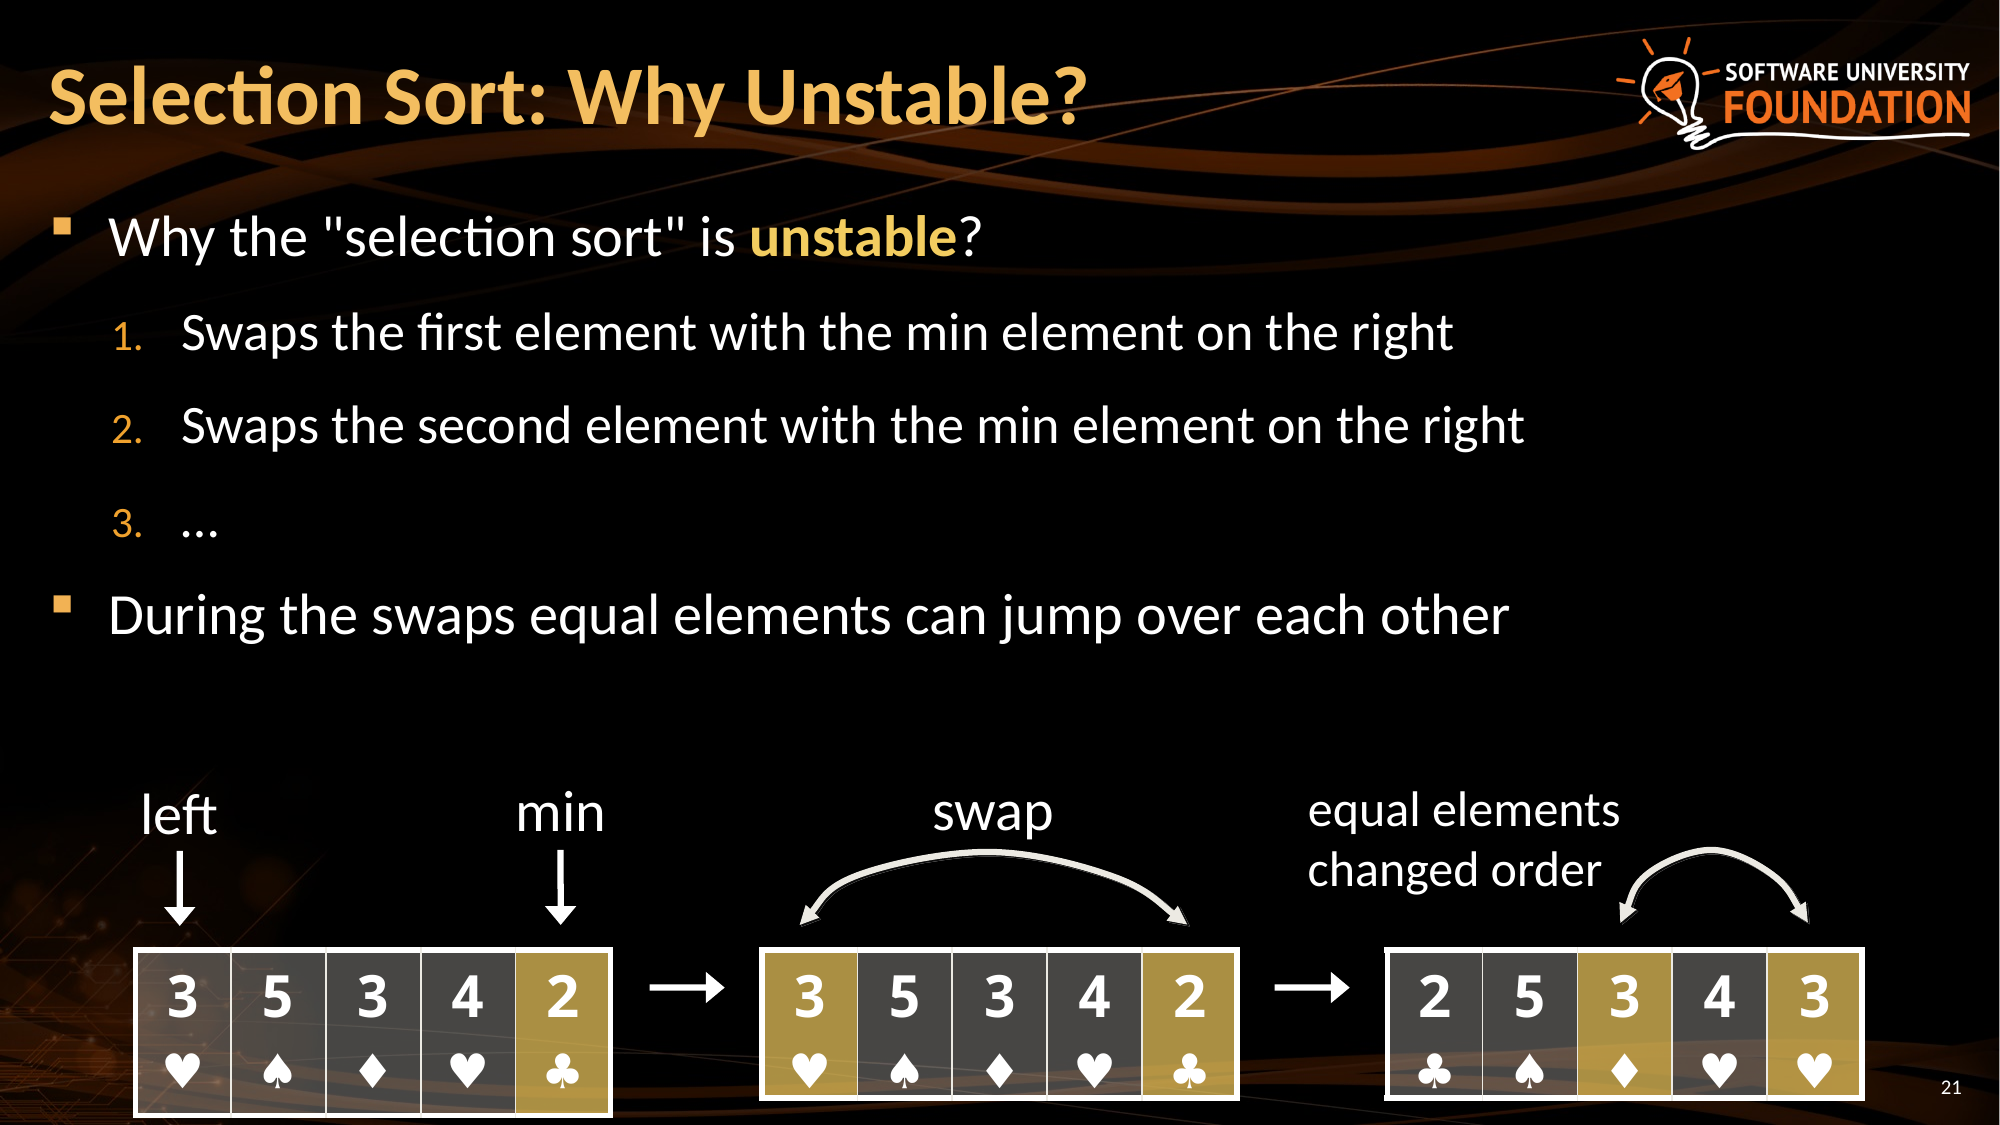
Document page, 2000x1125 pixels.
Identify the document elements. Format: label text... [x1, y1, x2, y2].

text_box swap [917, 764, 1070, 849]
table_header 5♠ [858, 953, 951, 1095]
table_header 5♠ [232, 953, 325, 1113]
table_header 4♥ [1048, 953, 1141, 1095]
table_header 2♣ [1390, 953, 1482, 1095]
table_header 5♠ [1483, 953, 1577, 1095]
table_header 3♥ [138, 953, 230, 1113]
picture [0, 0, 2000, 1125]
table_header 4♥ [422, 953, 515, 1113]
table_header 3♦ [1578, 953, 1671, 1095]
list Why the "selection sort" is unstable? Swaps the first element with the min element on the right Swaps the second element with the min element on the right … During the swaps equal elements can jump over each other [31, 188, 1968, 1103]
table_header 2♣ [516, 953, 608, 1113]
title Selection Sort: Why Unstable? [30, 6, 1602, 189]
text_box equal elements changed order [1292, 769, 1636, 904]
table_header 3♥ [1768, 953, 1859, 1095]
table_header 4♥ [1673, 953, 1766, 1095]
table_header 2♣ [1143, 953, 1234, 1095]
table_header 3♦ [327, 953, 420, 1113]
text_box min [501, 766, 622, 851]
table_header 3♦ [953, 953, 1046, 1095]
text_box left [126, 769, 234, 854]
table_header 3♥ [765, 953, 857, 1095]
